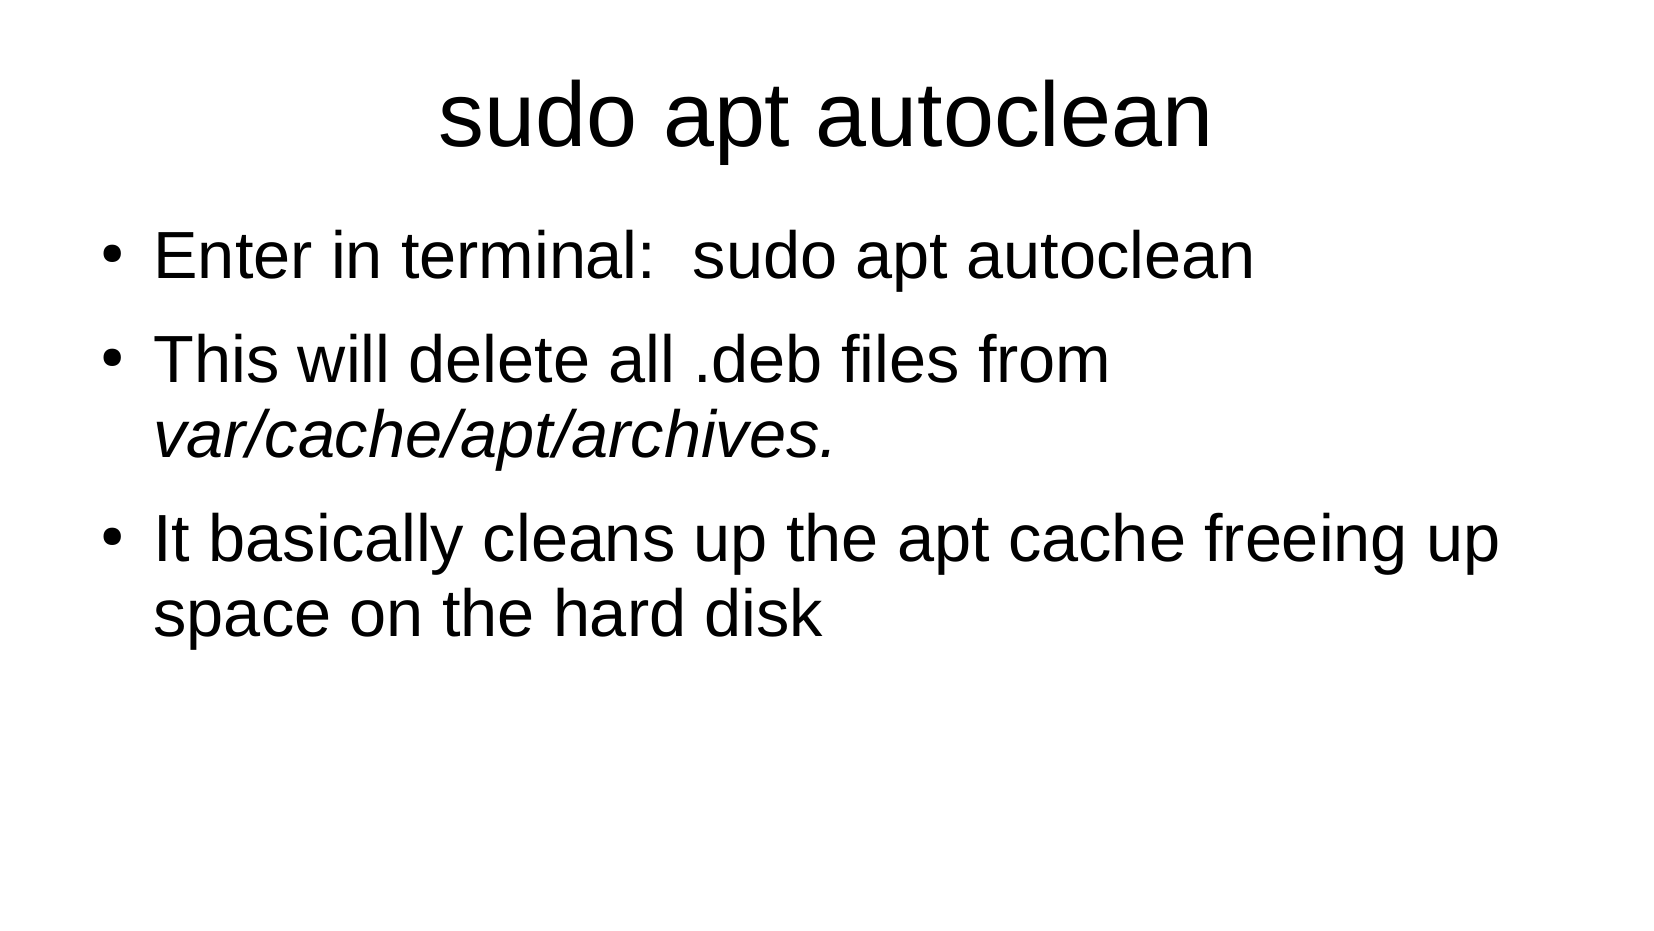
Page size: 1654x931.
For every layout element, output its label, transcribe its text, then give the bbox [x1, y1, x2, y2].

list Enter in terminal: sudo apt autoclean This will delete all .deb files from var/cache/apt/archives. It basically cleans up the apt cache freeing up space on the hard disk [82, 217, 1571, 758]
title sudo apt autoclean [82, 37, 1571, 193]
